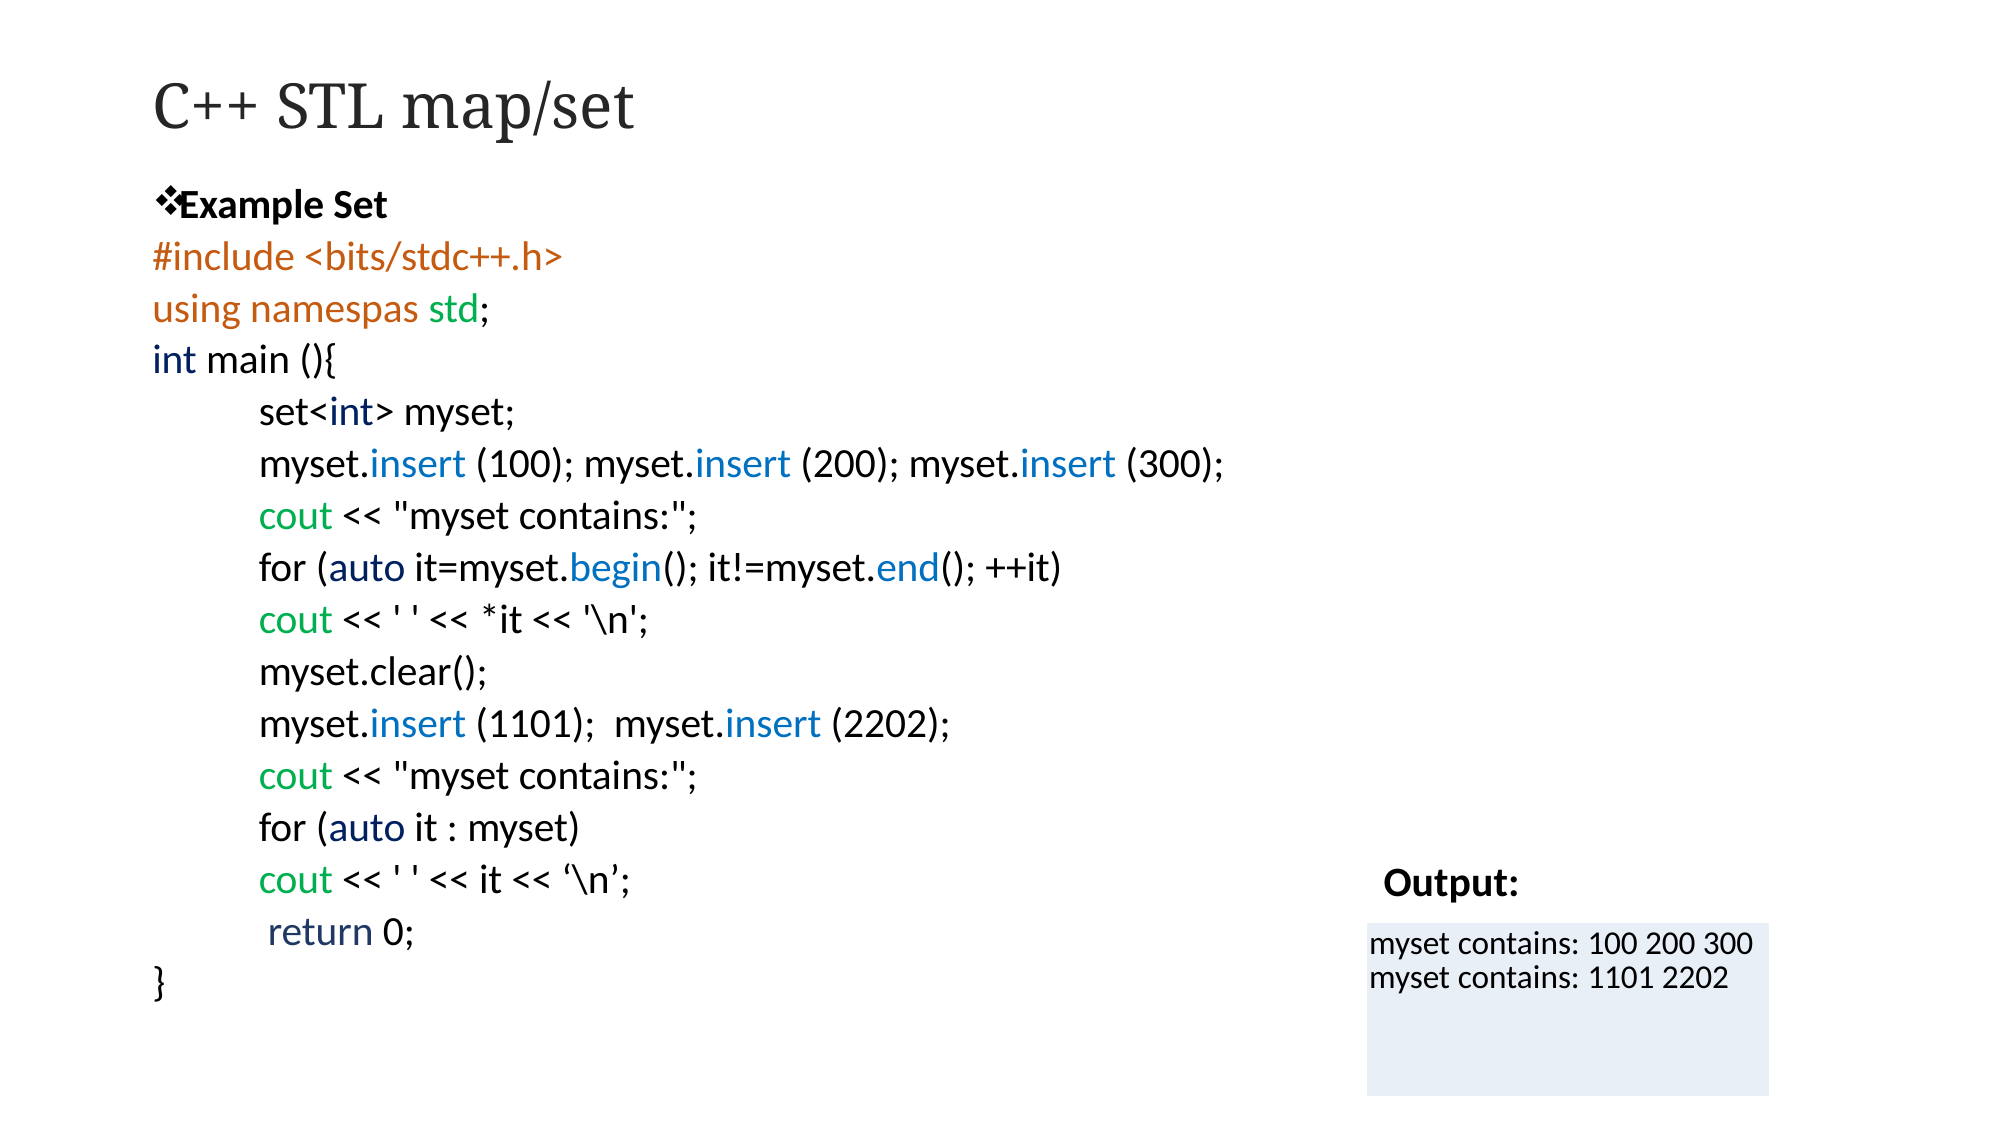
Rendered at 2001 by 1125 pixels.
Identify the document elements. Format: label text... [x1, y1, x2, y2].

table_header myset contains: 100 200 300 myset contains: 1101 2202 [1367, 923, 1769, 1096]
text_box Example Set #include <bits/stdc++.h> using namespas std; int main (){ set<int> myset; myset.insert (100); myset.insert (200); myset.insert (300); cout << "myset contains:"; for (auto it=myset.begin(); it!=myset.end(); ++it) cout << ' ' << *it << '\n'; myset.clear(); myset.insert (1101); myset.insert (2202); cout << "myset contains:"; for (auto it : myset) cout << ' ' << it << ‘\n’; return 0; } [137, 181, 1863, 1014]
text_box C++ STL map/set [137, 59, 1863, 152]
text_box Output: [1368, 846, 1569, 921]
